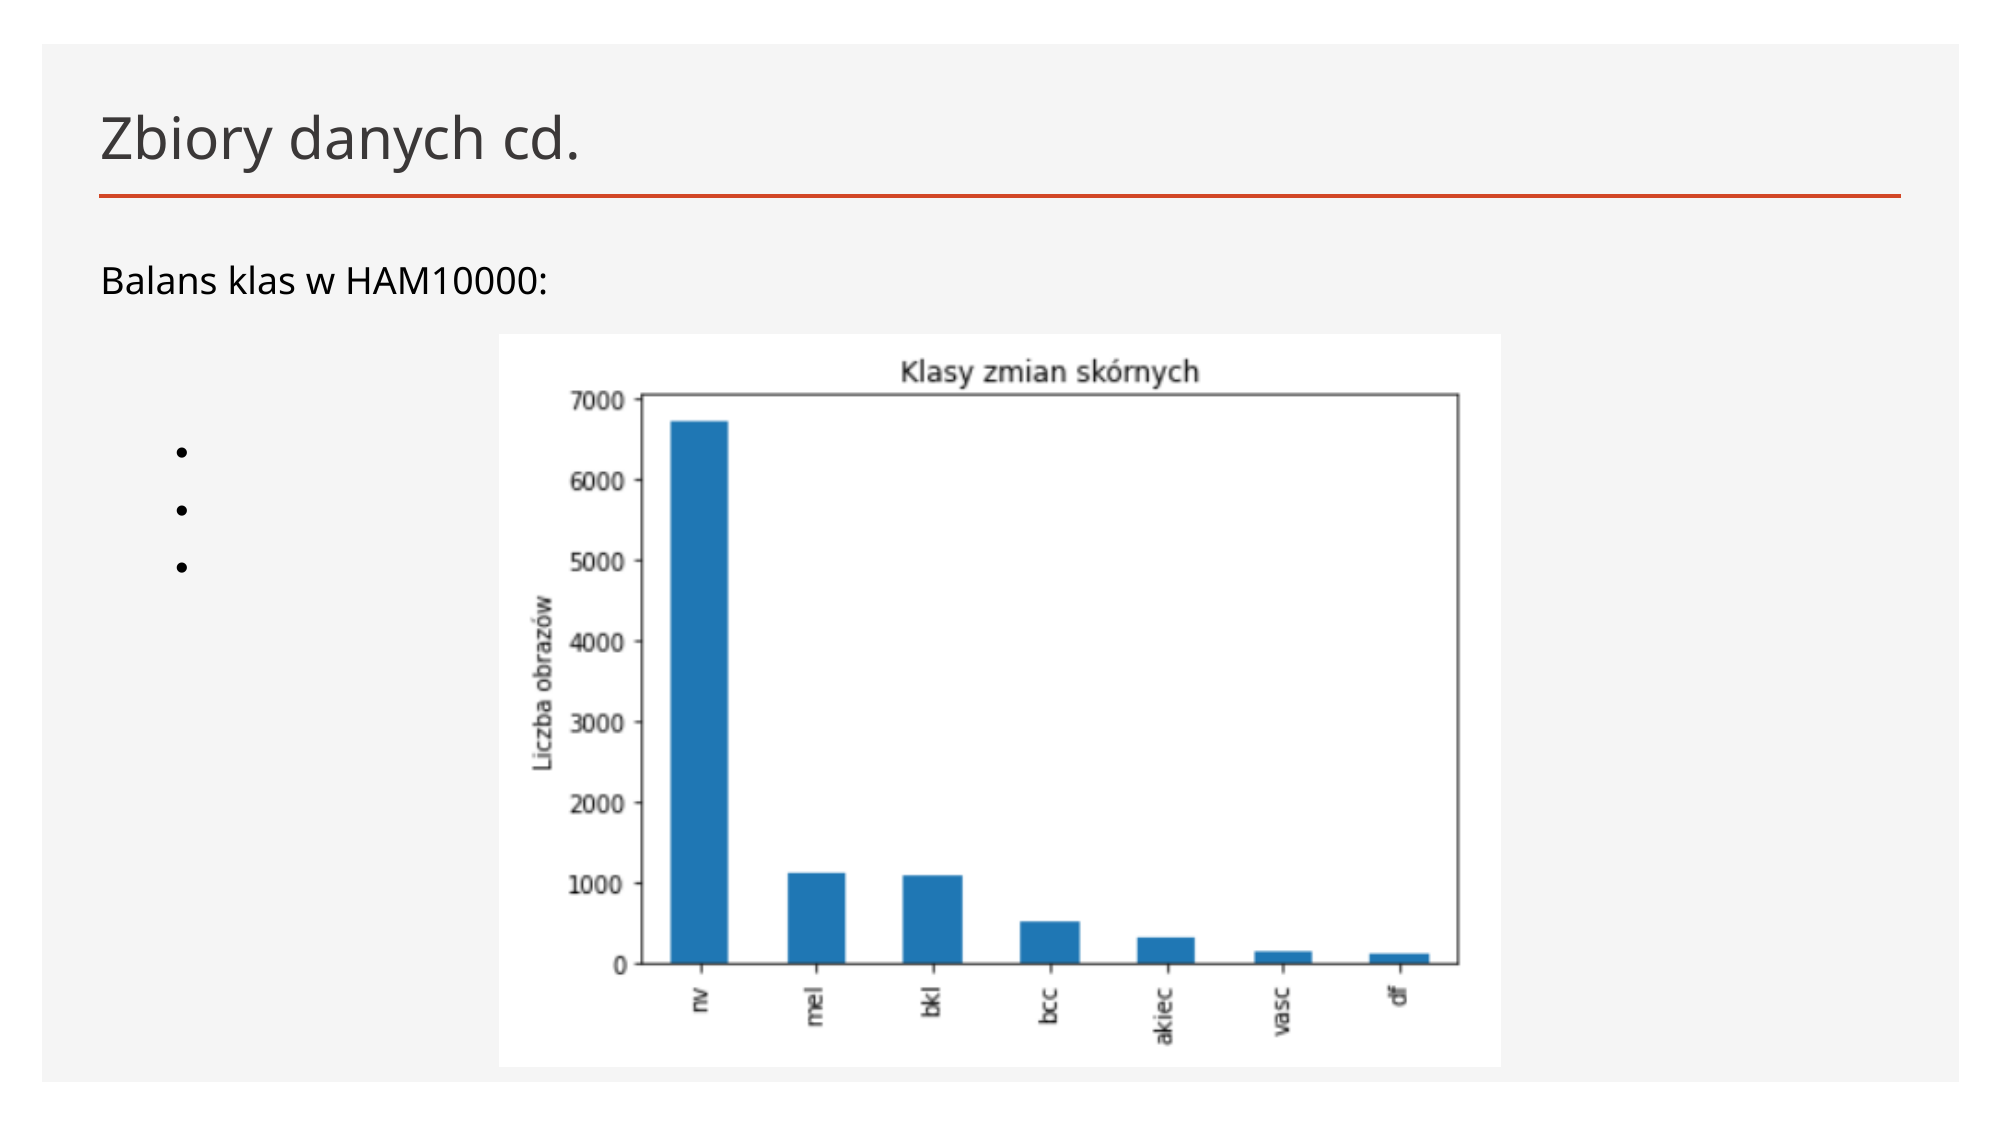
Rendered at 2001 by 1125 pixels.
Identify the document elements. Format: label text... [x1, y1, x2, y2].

text_box Balans klas w HAM10000: [85, 250, 1658, 356]
text_box [88, 356, 499, 886]
picture [499, 334, 1501, 1067]
title Zbiory danych cd. [85, 73, 1214, 179]
